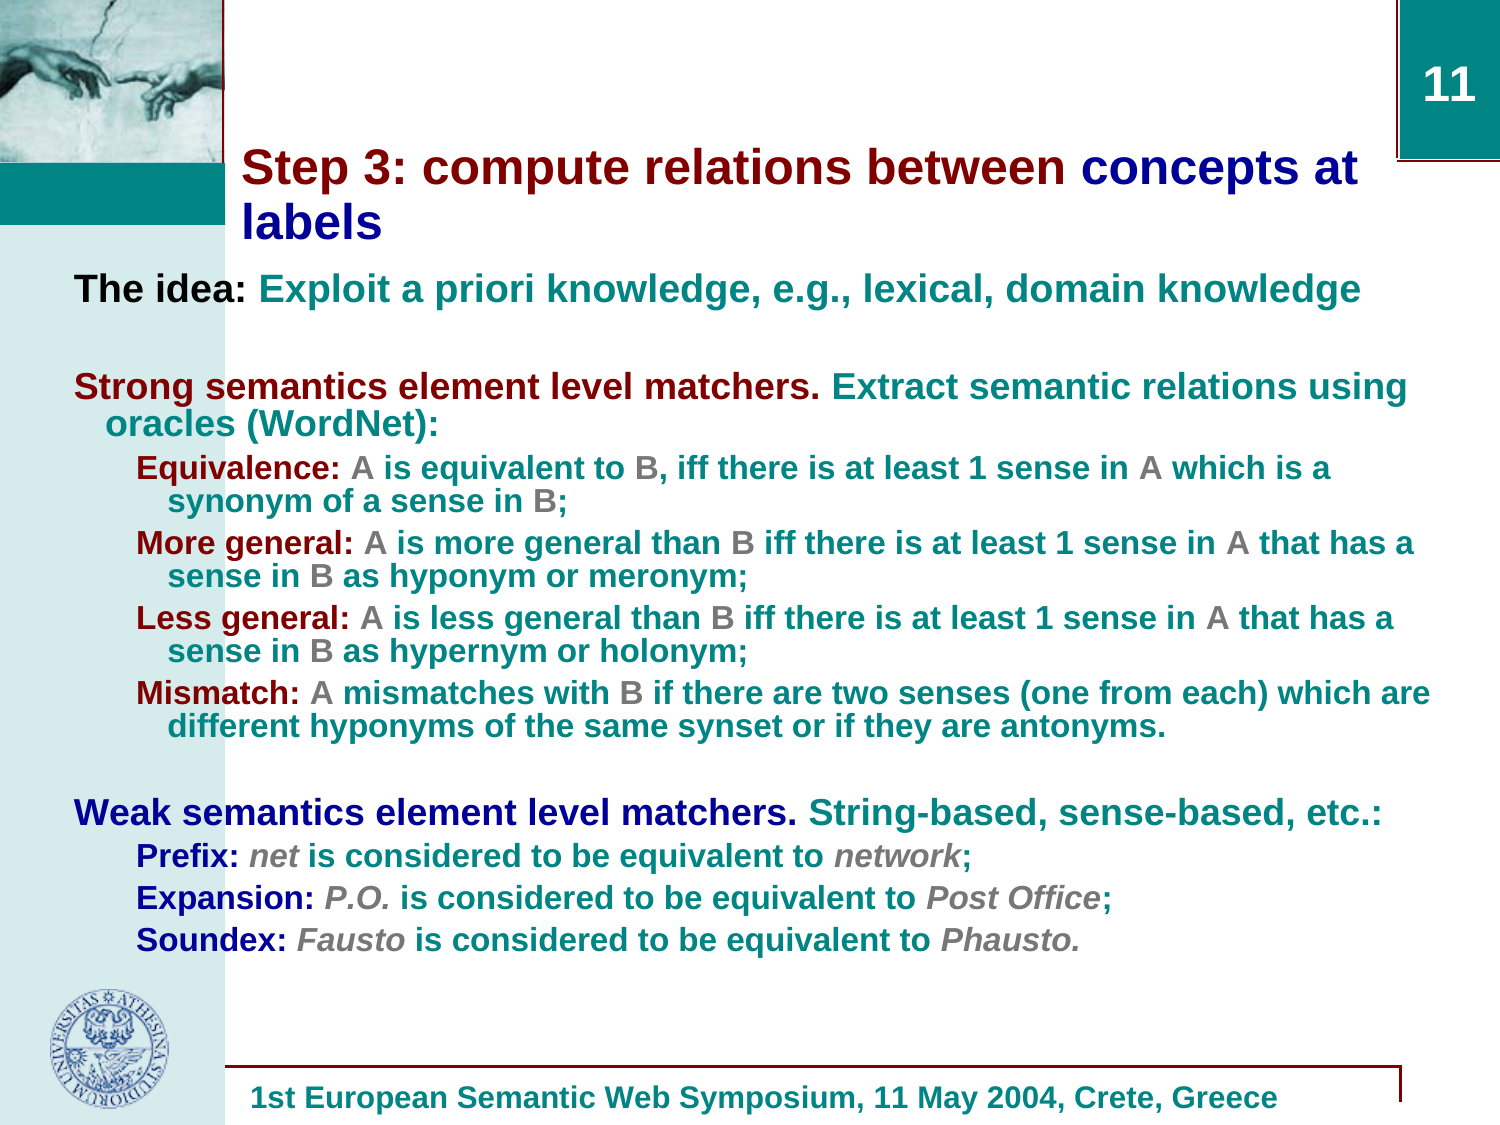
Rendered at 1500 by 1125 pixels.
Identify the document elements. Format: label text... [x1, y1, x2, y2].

picture [0, 0, 222, 162]
list The idea: Exploit a priori knowledge, e.g., lexical, domain knowledge Strong semantics element level matchers. Extract semantic relations using oracles (WordNet): Equivalence: A is equivalent to B, iff there is at least 1 sense in A which is a synonym of a sense in B; More general: A is more general than B iff there is at least 1 sense in A that has a sense in B as hyponym or meronym; Less general: A is less general than B iff there is at least 1 sense in A that has a sense in B as hypernym or holonym; Mismatch: A mismatches with B if there are two senses (one from each) which are different hyponyms of the same synset or if they are antonyms. Weak semantics element level matchers. String-based, sense-based, etc.: Prefix: net is considered to be equivalent to network; Expansion: P.O. is considered to be equivalent to Post Office; Soundex: Fausto is considered to be equivalent to Phausto. [59, 263, 1461, 1064]
title Step 3: compute relations between concepts at labels [212, 127, 1388, 263]
picture [50, 989, 169, 1109]
